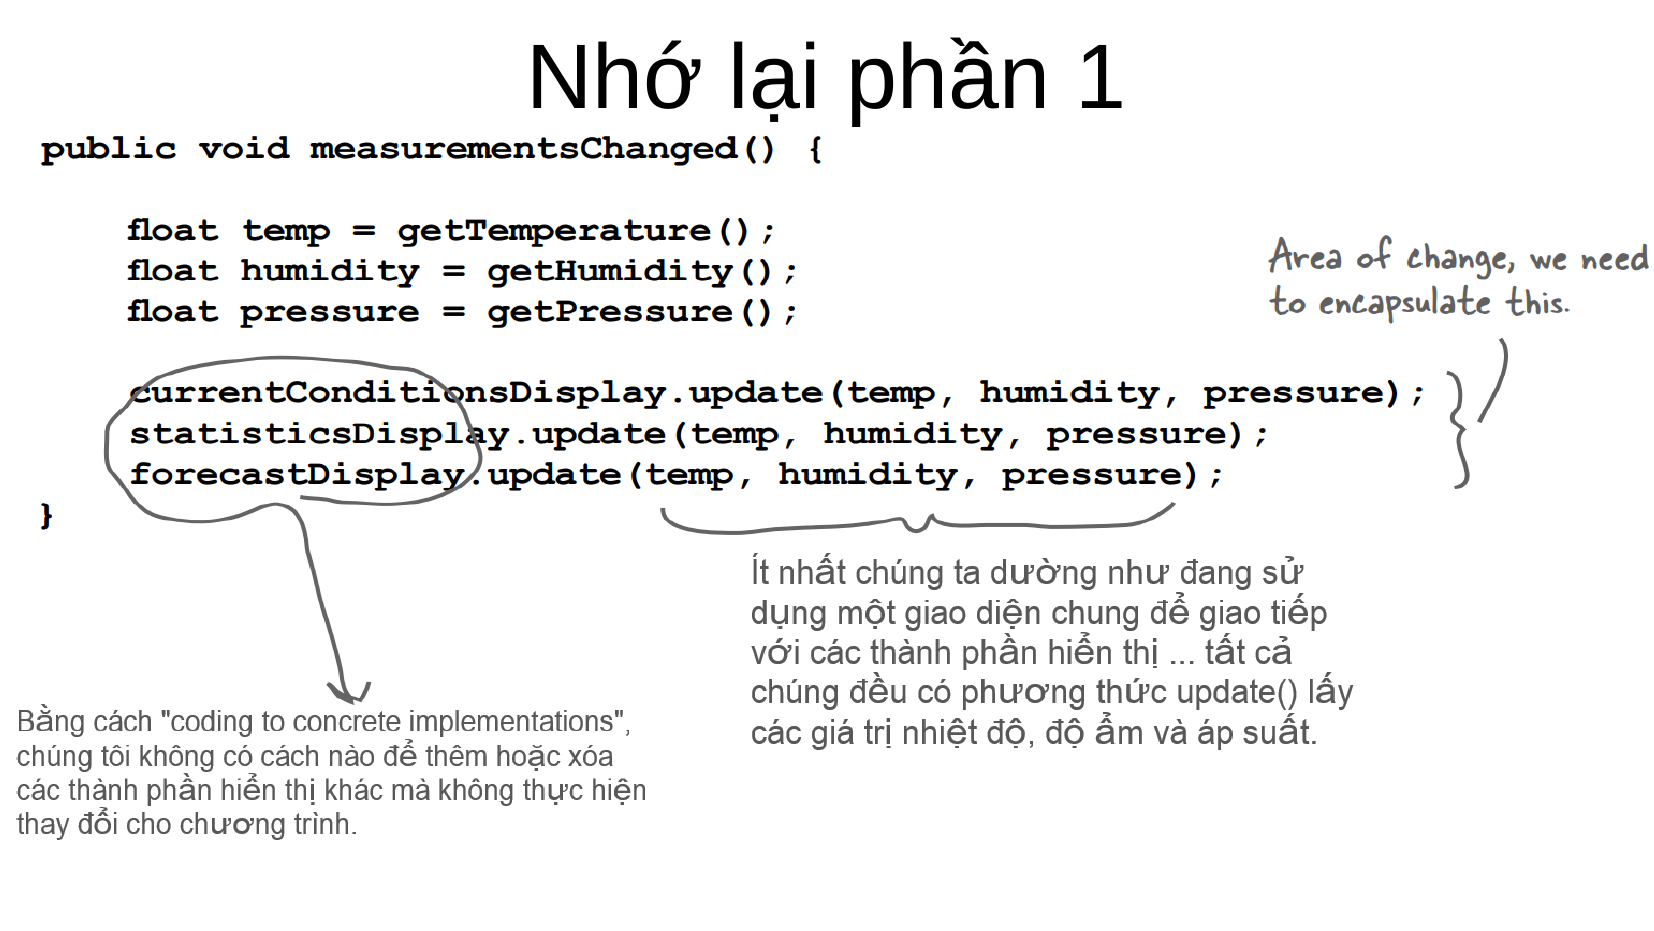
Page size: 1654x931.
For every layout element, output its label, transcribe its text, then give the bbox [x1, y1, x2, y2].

picture [3, 134, 1654, 908]
title Nhớ lại phần 1 [82, 17, 1571, 134]
